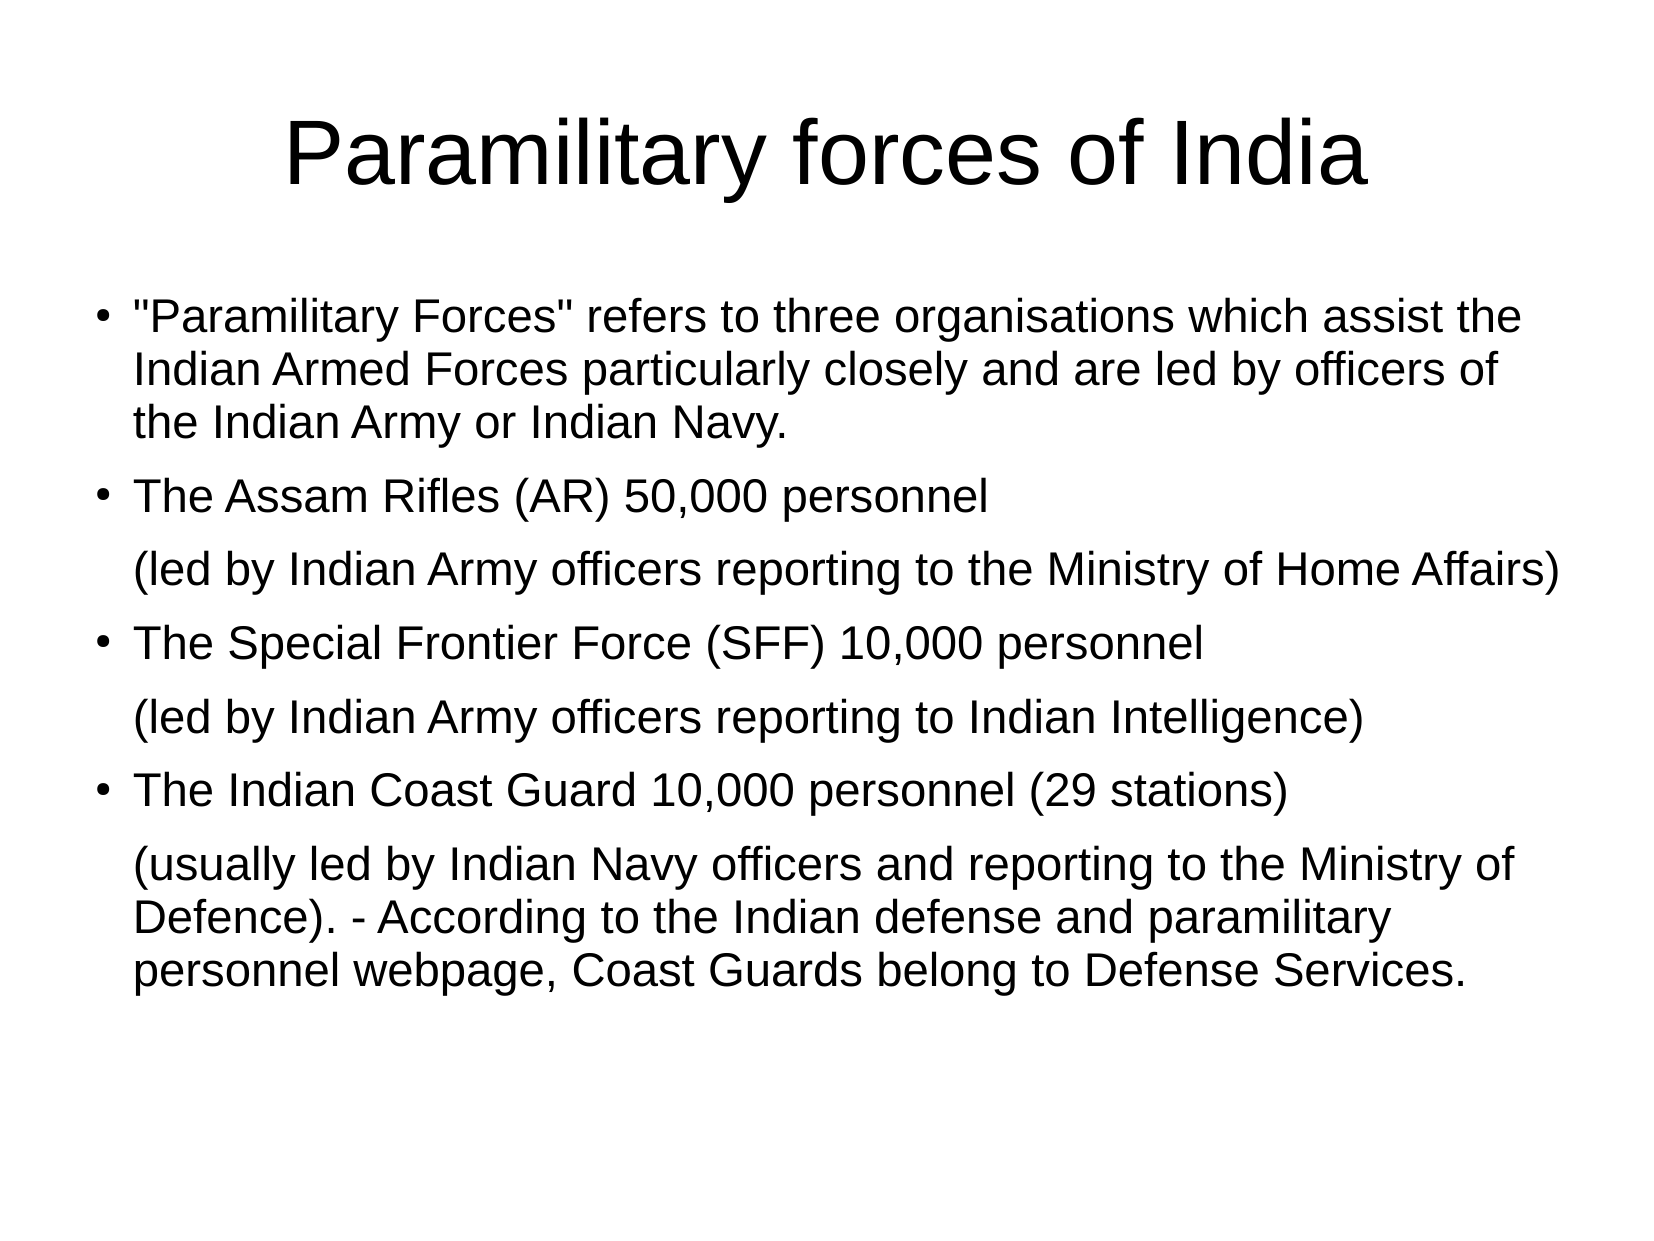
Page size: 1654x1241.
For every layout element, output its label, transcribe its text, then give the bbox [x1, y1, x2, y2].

list "Paramilitary Forces" refers to three organisations which assist the Indian Armed Forces particularly closely and are led by officers of the Indian Army or Indian Navy. The Assam Rifles (AR) 50,000 personnel (led by Indian Army officers reporting to the Ministry of Home Affairs) The Special Frontier Force (SFF) 10,000 personnel (led by Indian Army officers reporting to Indian Intelligence) The Indian Coast Guard 10,000 personnel (29 stations) (usually led by Indian Navy officers and reporting to the Ministry of Defence). - According to the Indian defense and paramilitary personnel webpage, Coast Guards belong to Defense Services. [82, 290, 1571, 1010]
title Paramilitary forces of India [82, 49, 1571, 257]
